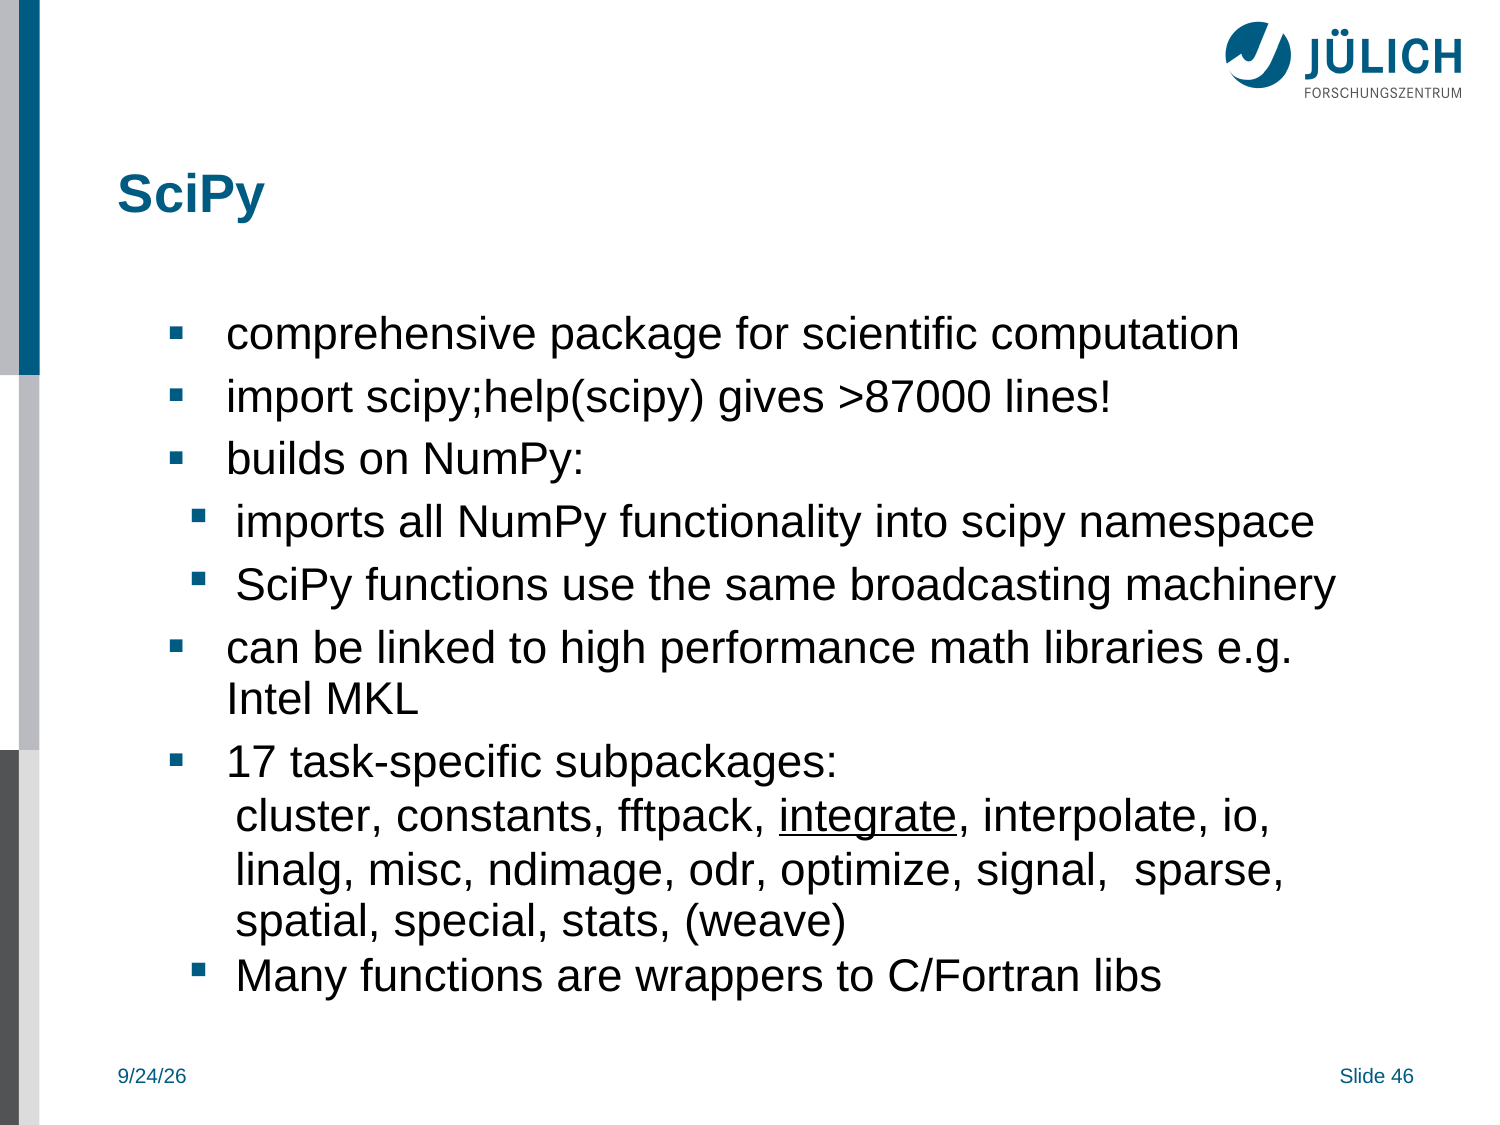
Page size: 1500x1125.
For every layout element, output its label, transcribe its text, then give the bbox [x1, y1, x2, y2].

picture [1224, 20, 1461, 98]
list comprehensive package for scientific computation import scipy;help(scipy) gives >87000 lines! builds on NumPy: imports all NumPy functionality into scipy namespace SciPy functions use the same broadcasting machinery can be linked to high performance math libraries e.g. Intel MKL 17 task-specific subpackages: cluster, constants, fftpack, integrate, interpolate, io, linalg, misc, ndimage, odr, optimize, signal, sparse, spatial, special, stats, (weave) Many functions are wrappers to C/Fortran libs [113, 308, 1389, 1125]
title SciPy [117, 99, 1393, 288]
